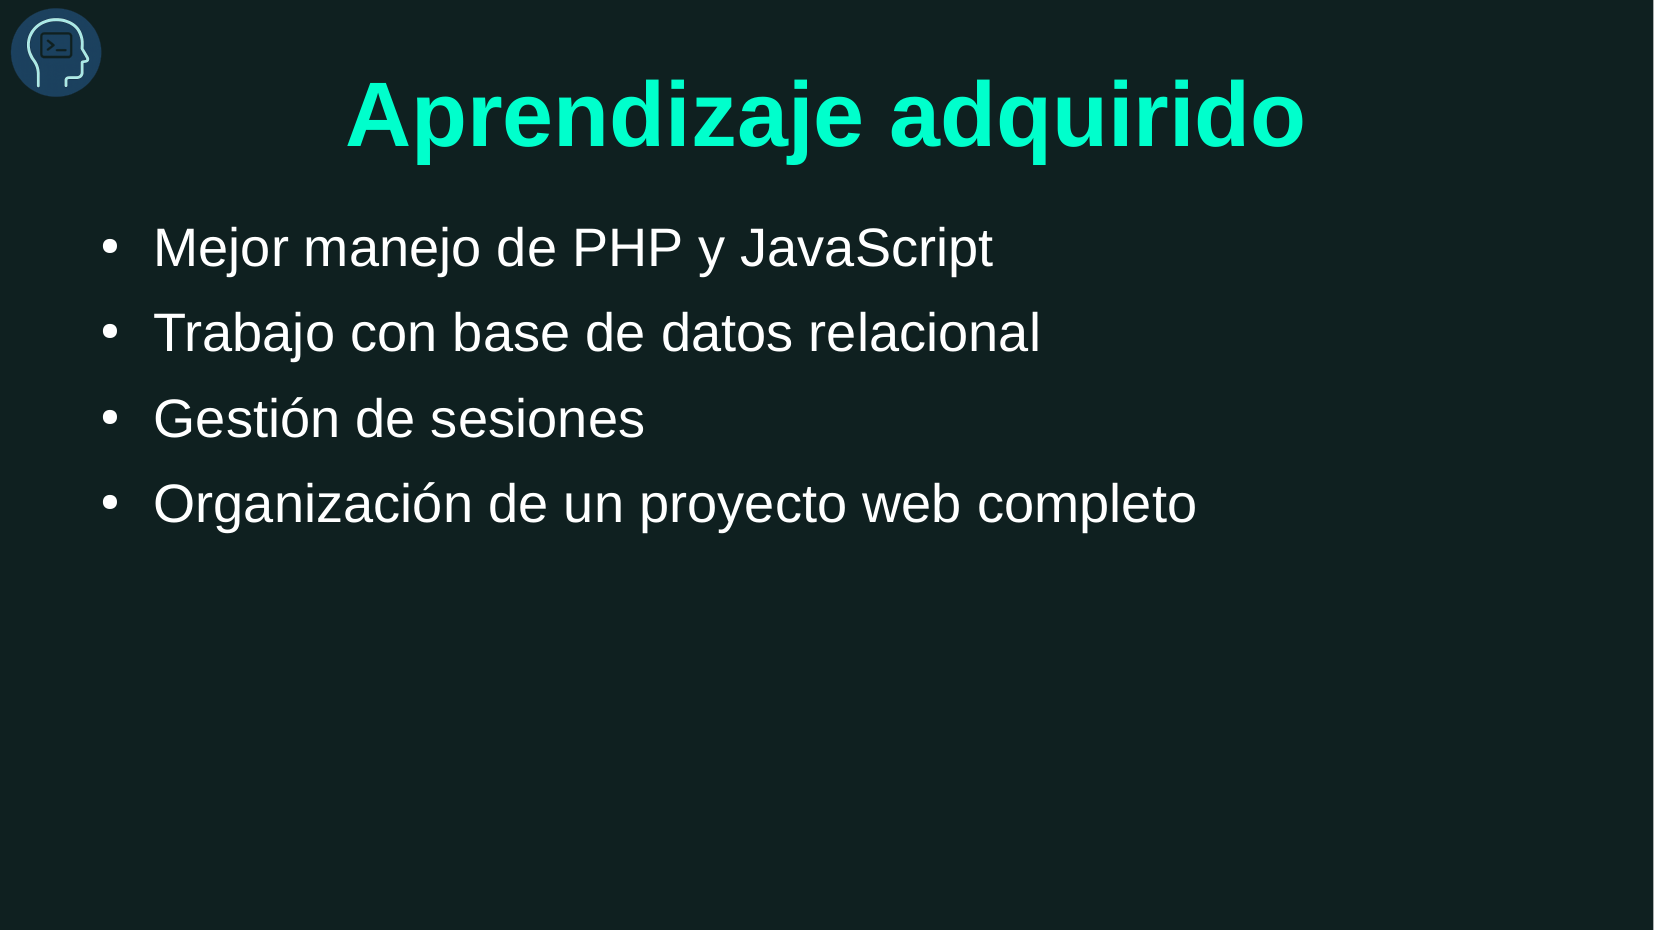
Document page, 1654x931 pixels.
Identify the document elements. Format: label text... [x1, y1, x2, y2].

title Aprendizaje adquirido [82, 37, 1571, 193]
list Mejor manejo de PHP y JavaScript Trabajo con base de datos relacional Gestión de sesiones Organización de un proyecto web completo [82, 217, 1571, 758]
picture [0, 0, 130, 130]
